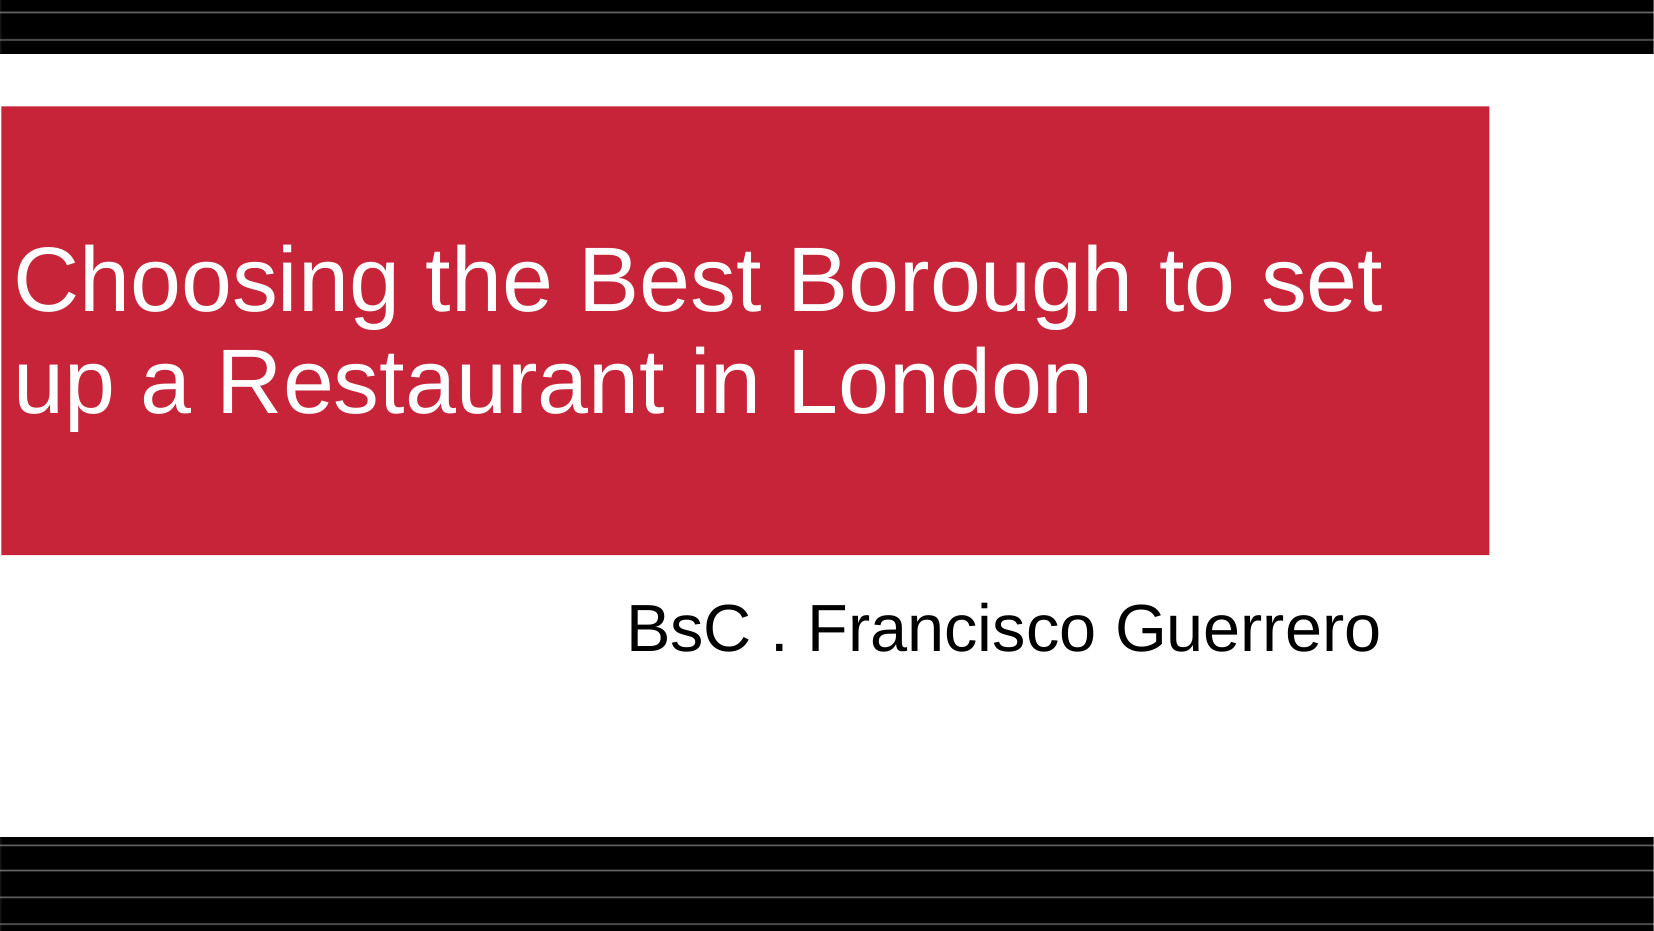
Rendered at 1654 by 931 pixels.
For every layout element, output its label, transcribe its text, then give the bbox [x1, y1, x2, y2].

title Choosing the Best Borough to set up a Restaurant in London [1, 106, 1490, 556]
subtitle BsC . Francisco Guerrero [625, 590, 1489, 804]
picture [0, 837, 1654, 931]
picture [0, 0, 1654, 54]
